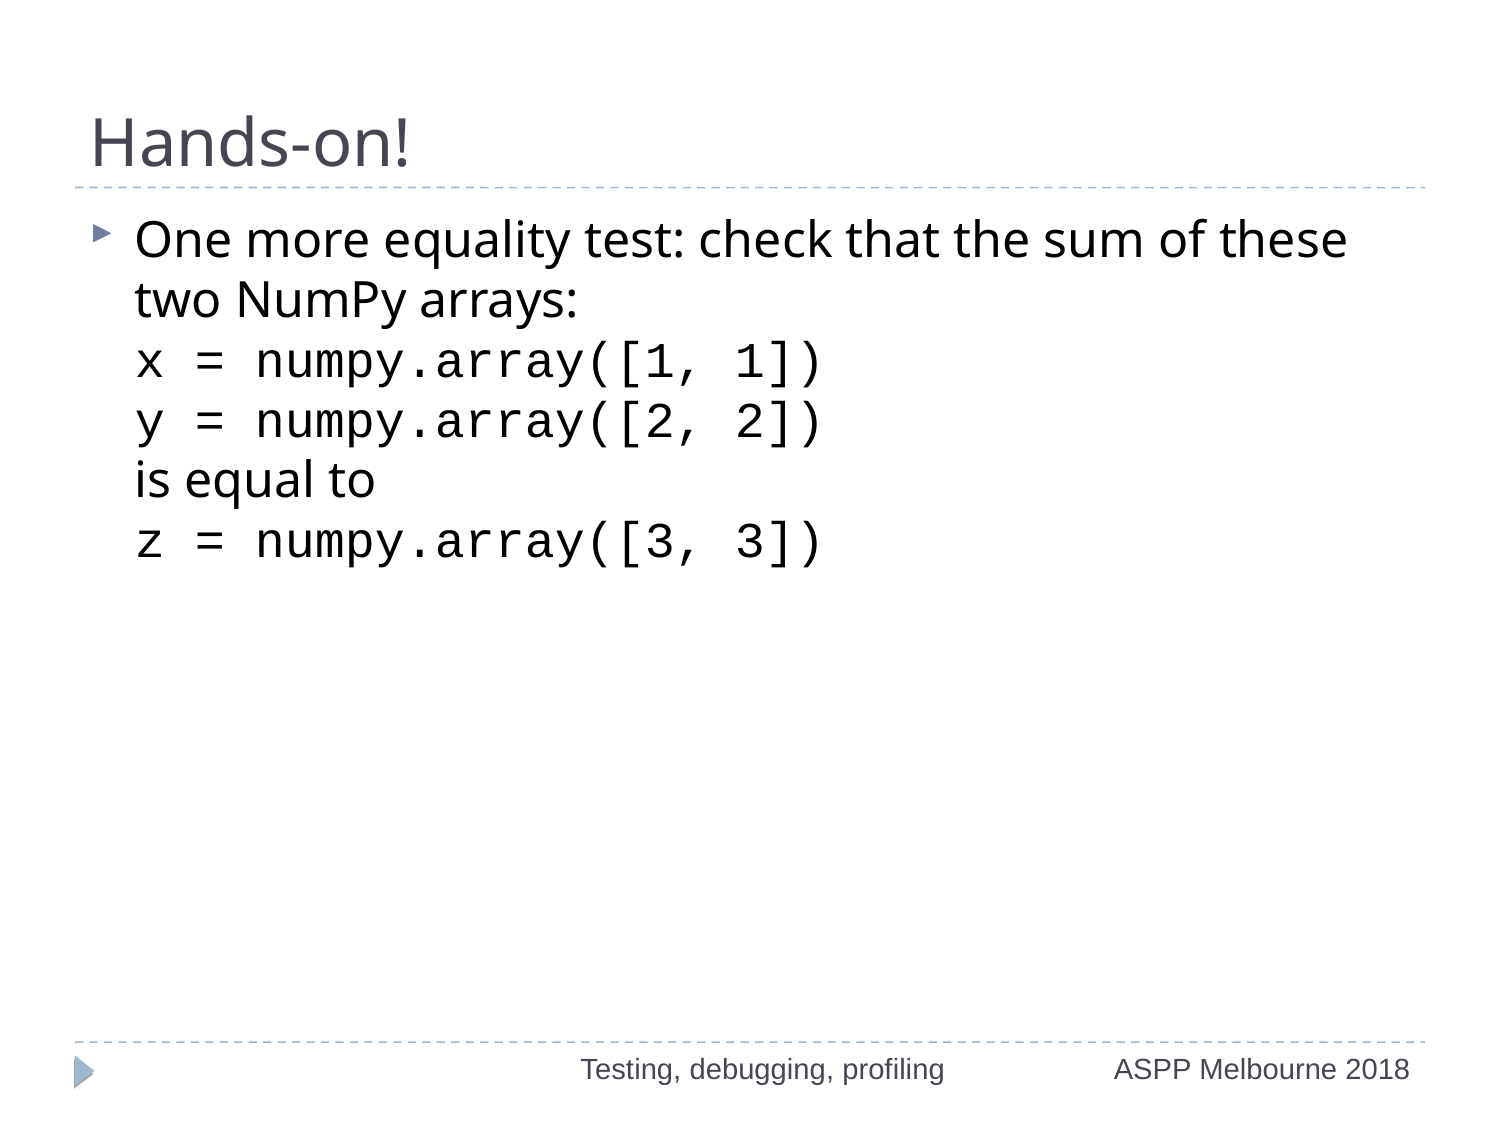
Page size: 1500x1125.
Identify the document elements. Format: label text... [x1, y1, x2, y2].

footer Testing, debugging, profiling [475, 1042, 1051, 1103]
list One more equality test: check that the sum of these two NumPy arrays: x = numpy.array([1, 1]) y = numpy.array([2, 2]) is equal to z = numpy.array([3, 3]) [75, 200, 1425, 1010]
slide_number ASPP Melbourne 2018 [1051, 1042, 1426, 1103]
title Hands-on! [75, 24, 1425, 188]
